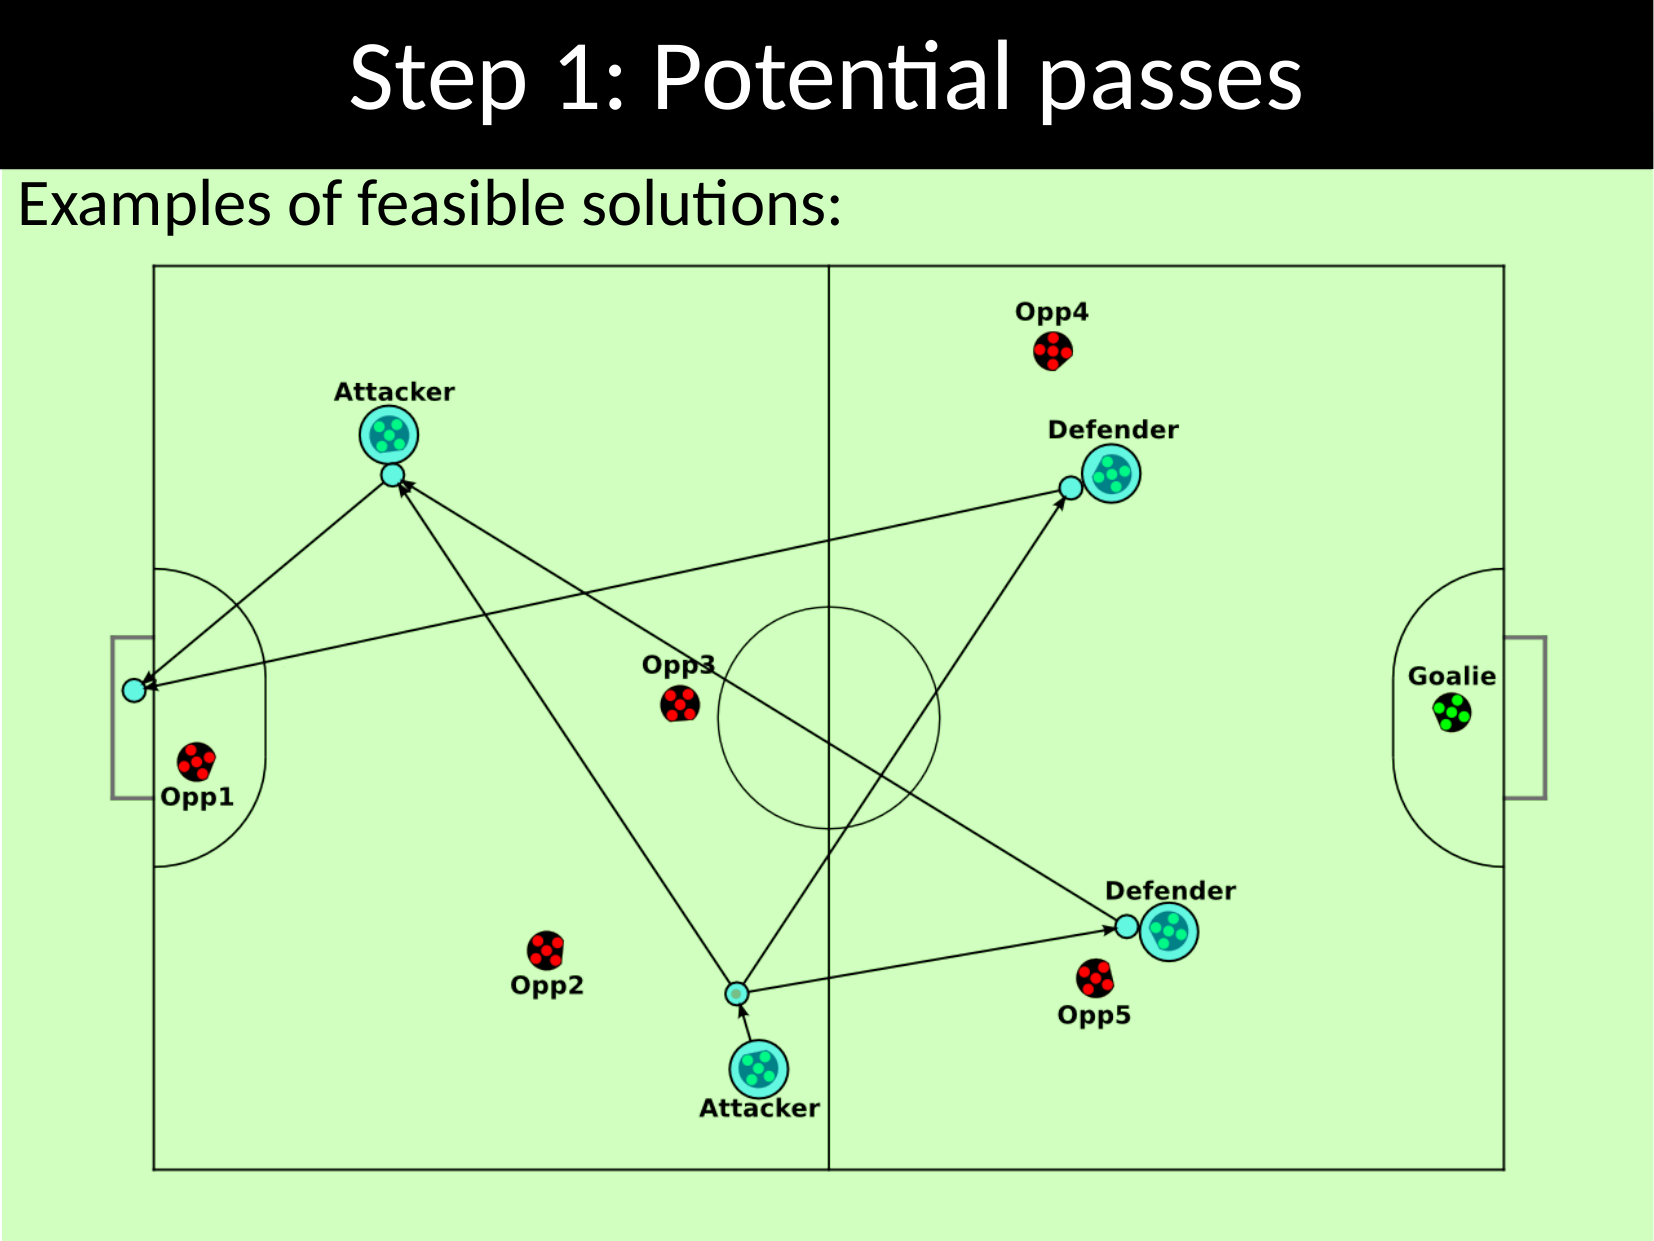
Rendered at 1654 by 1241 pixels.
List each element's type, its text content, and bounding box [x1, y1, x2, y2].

picture [2, 169, 1654, 1241]
title Step 1: Potential passes [0, 0, 1654, 169]
list Examples of feasible solutions: [17, 175, 1654, 289]
